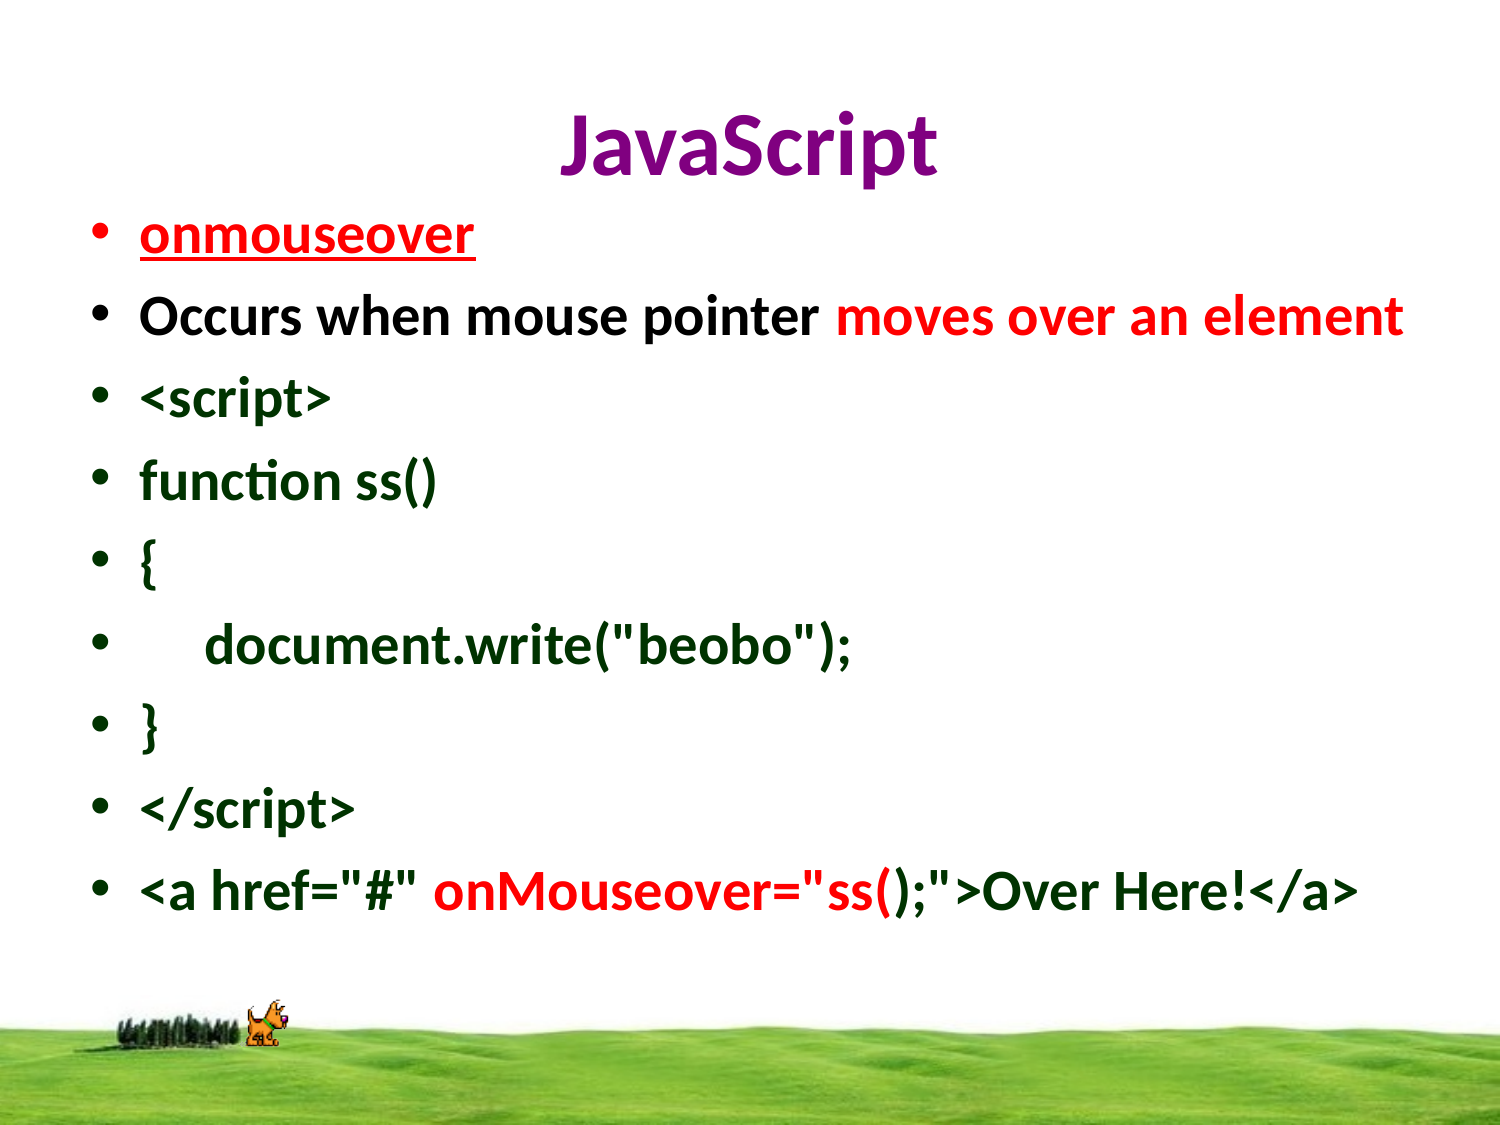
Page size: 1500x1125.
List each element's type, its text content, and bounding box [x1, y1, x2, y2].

title JavaScript [75, 45, 1425, 187]
list onmouseover Occurs when mouse pointer moves over an element <script> function ss() { document.write("beobo"); } </script> <a href="#" onMouseover="ss();">Over Here!</a> [75, 187, 1438, 975]
picture [0, 995, 1500, 1125]
